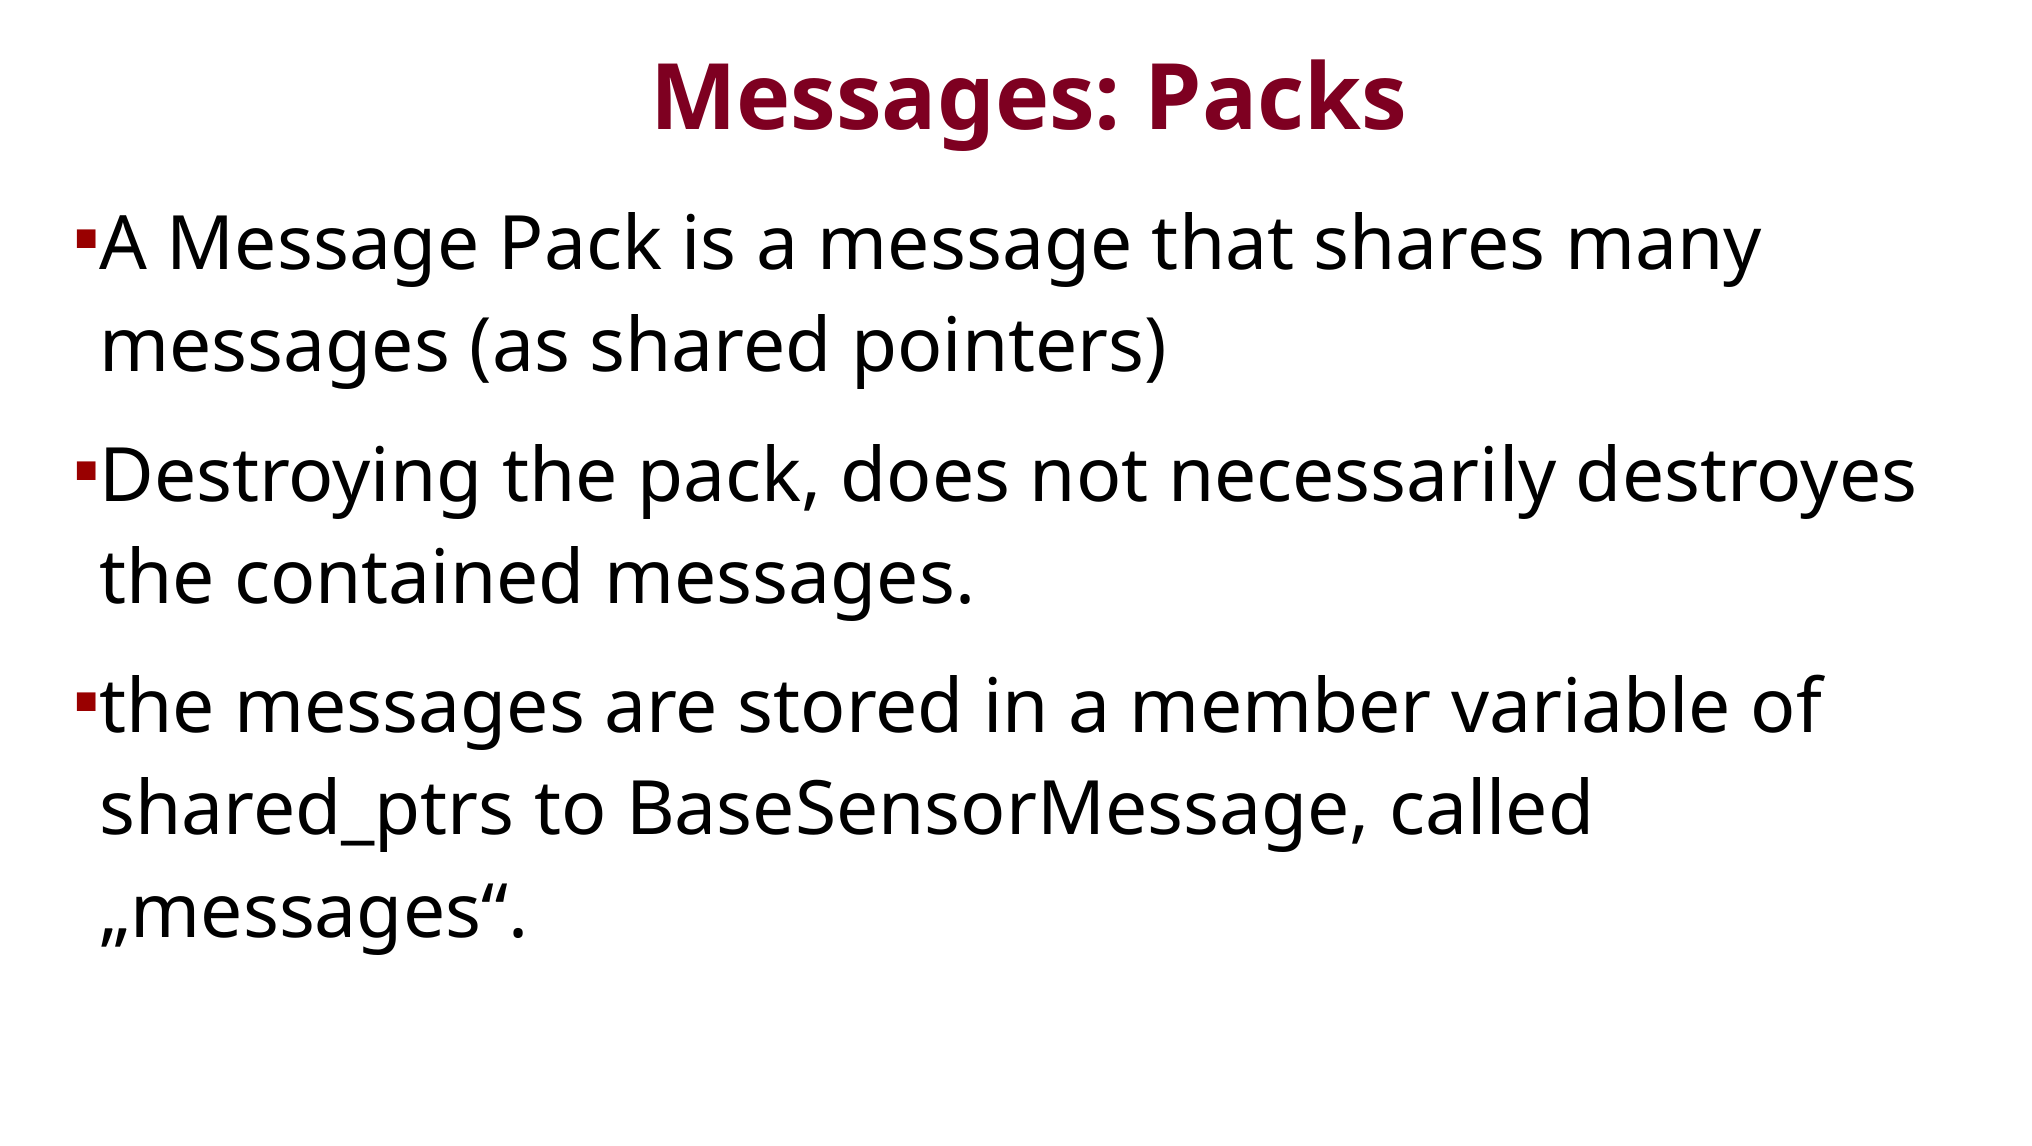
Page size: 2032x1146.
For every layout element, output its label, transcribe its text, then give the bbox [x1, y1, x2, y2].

list A Message Pack is a message that shares many messages (as shared pointers) Destroying the pack, does not necessarily destroyes the contained messages. the messages are stored in a member variable of shared_ptrs to BaseSensorMessage, called „messages“. [59, 188, 1985, 1111]
title Messages: Packs [37, 10, 2020, 178]
